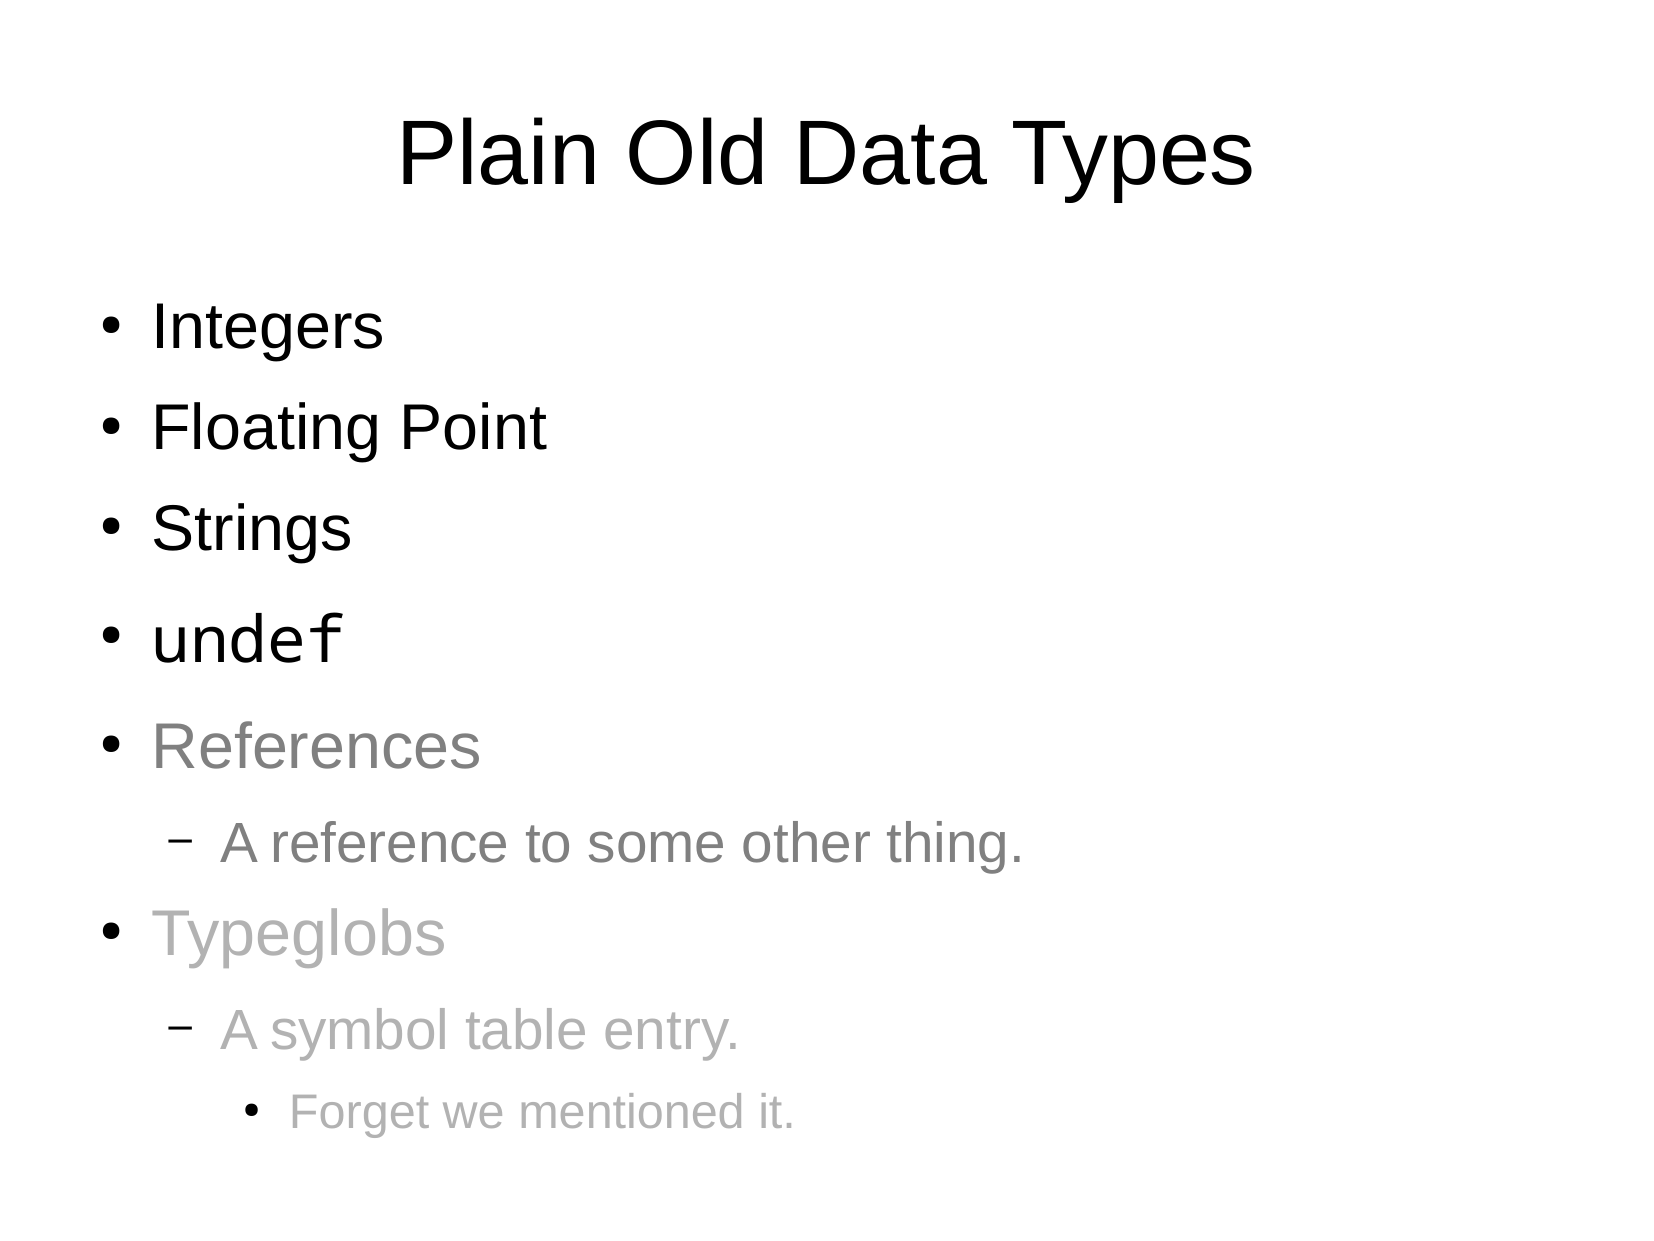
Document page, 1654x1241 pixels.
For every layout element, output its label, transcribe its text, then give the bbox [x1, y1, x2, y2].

list Integers Floating Point Strings undef References A reference to some other thing. Typeglobs A symbol table entry. Forget we mentioned it. [82, 290, 1571, 1141]
title Plain Old Data Types [82, 49, 1571, 257]
